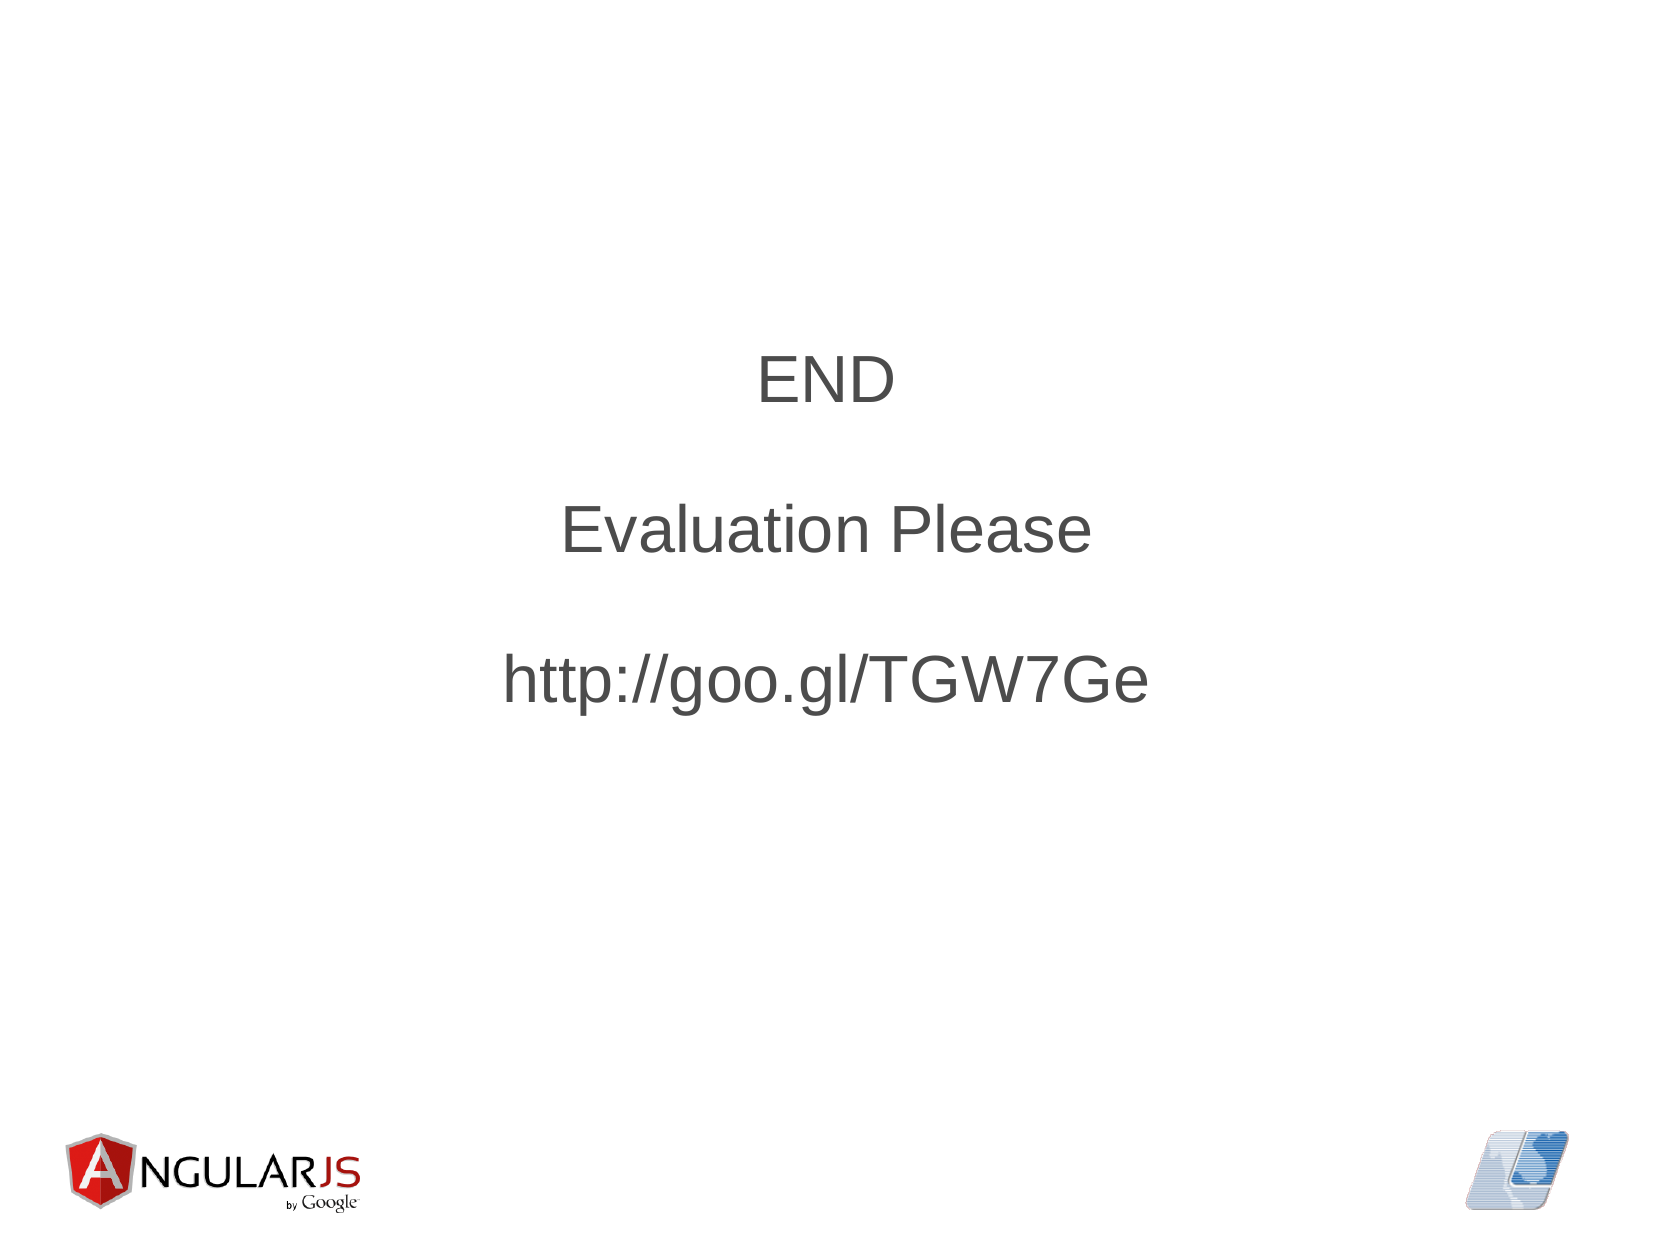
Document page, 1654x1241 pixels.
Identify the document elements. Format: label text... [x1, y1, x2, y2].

picture [59, 1091, 367, 1241]
picture [1461, 1129, 1571, 1210]
subtitle END Evaluation Please http://goo.gl/TGW7Ge [82, 49, 1571, 1010]
